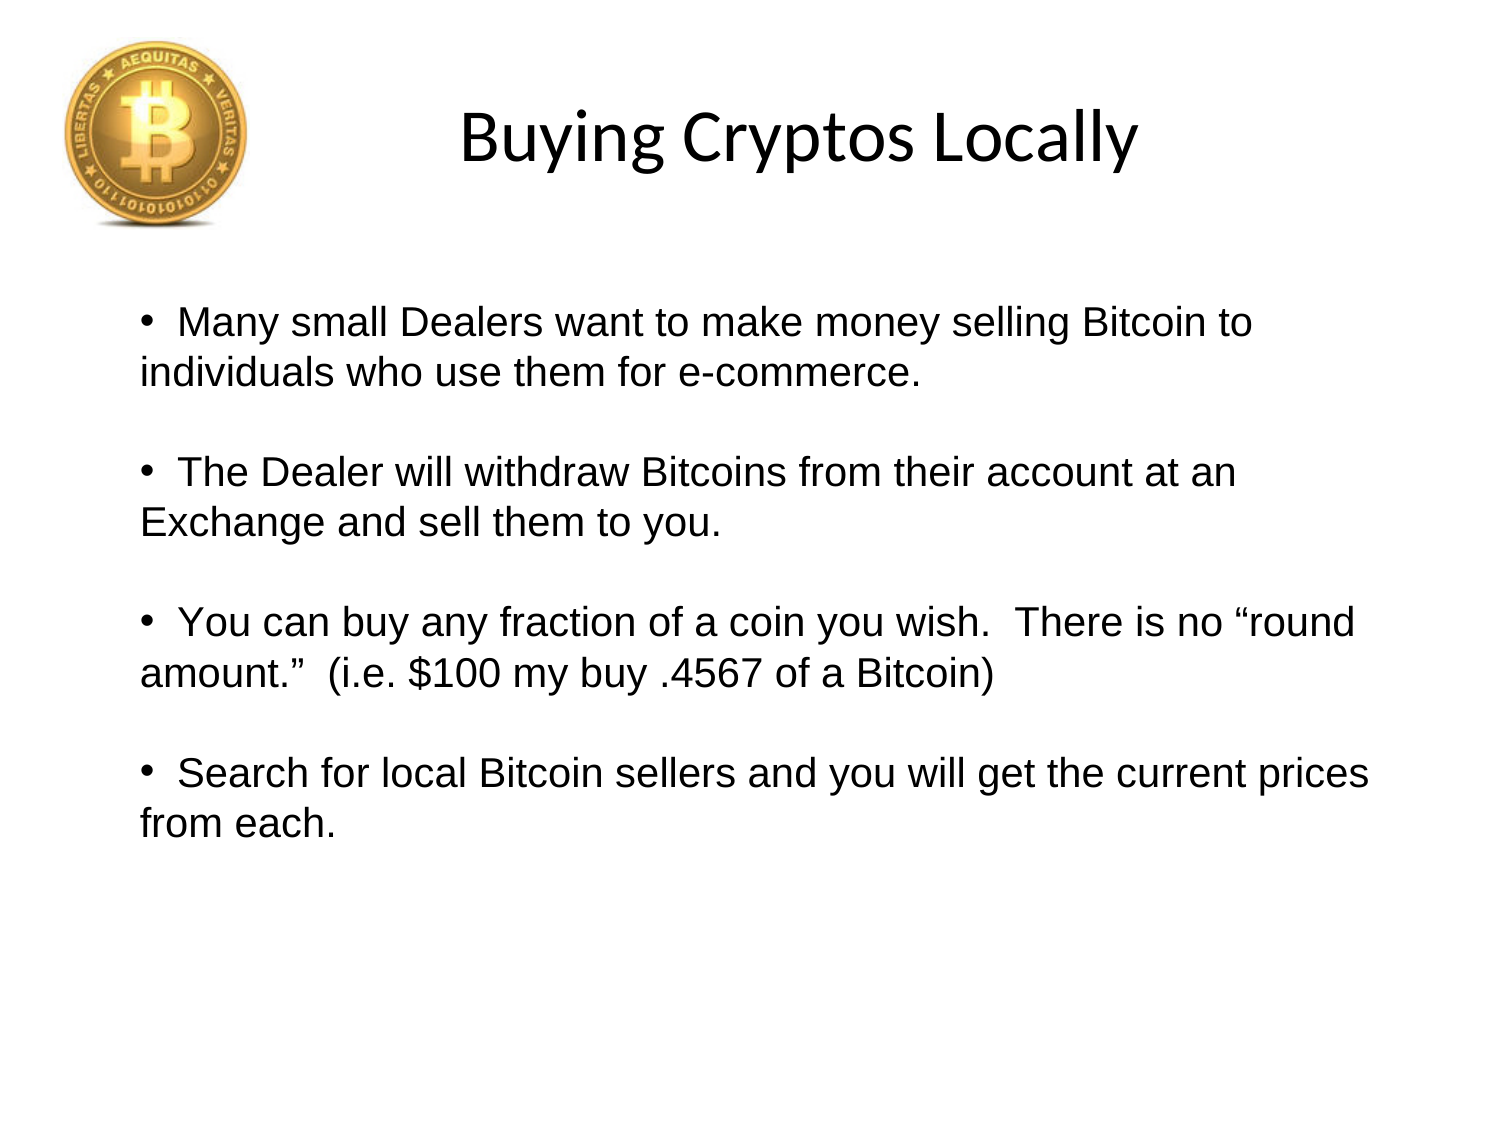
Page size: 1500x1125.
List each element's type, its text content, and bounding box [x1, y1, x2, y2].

text_box Many small Dealers want to make money selling Bitcoin to individuals who use them for e-commerce. The Dealer will withdraw Bitcoins from their account at an Exchange and sell them to you. You can buy any fraction of a coin you wish. There is no “round amount.” (i.e. $100 my buy .4567 of a Bitcoin) Search for local Bitcoin sellers and you will get the current prices from each. [124, 287, 1413, 854]
text_box Buying Cryptos Locally [275, 37, 1326, 225]
picture [62, 37, 250, 230]
